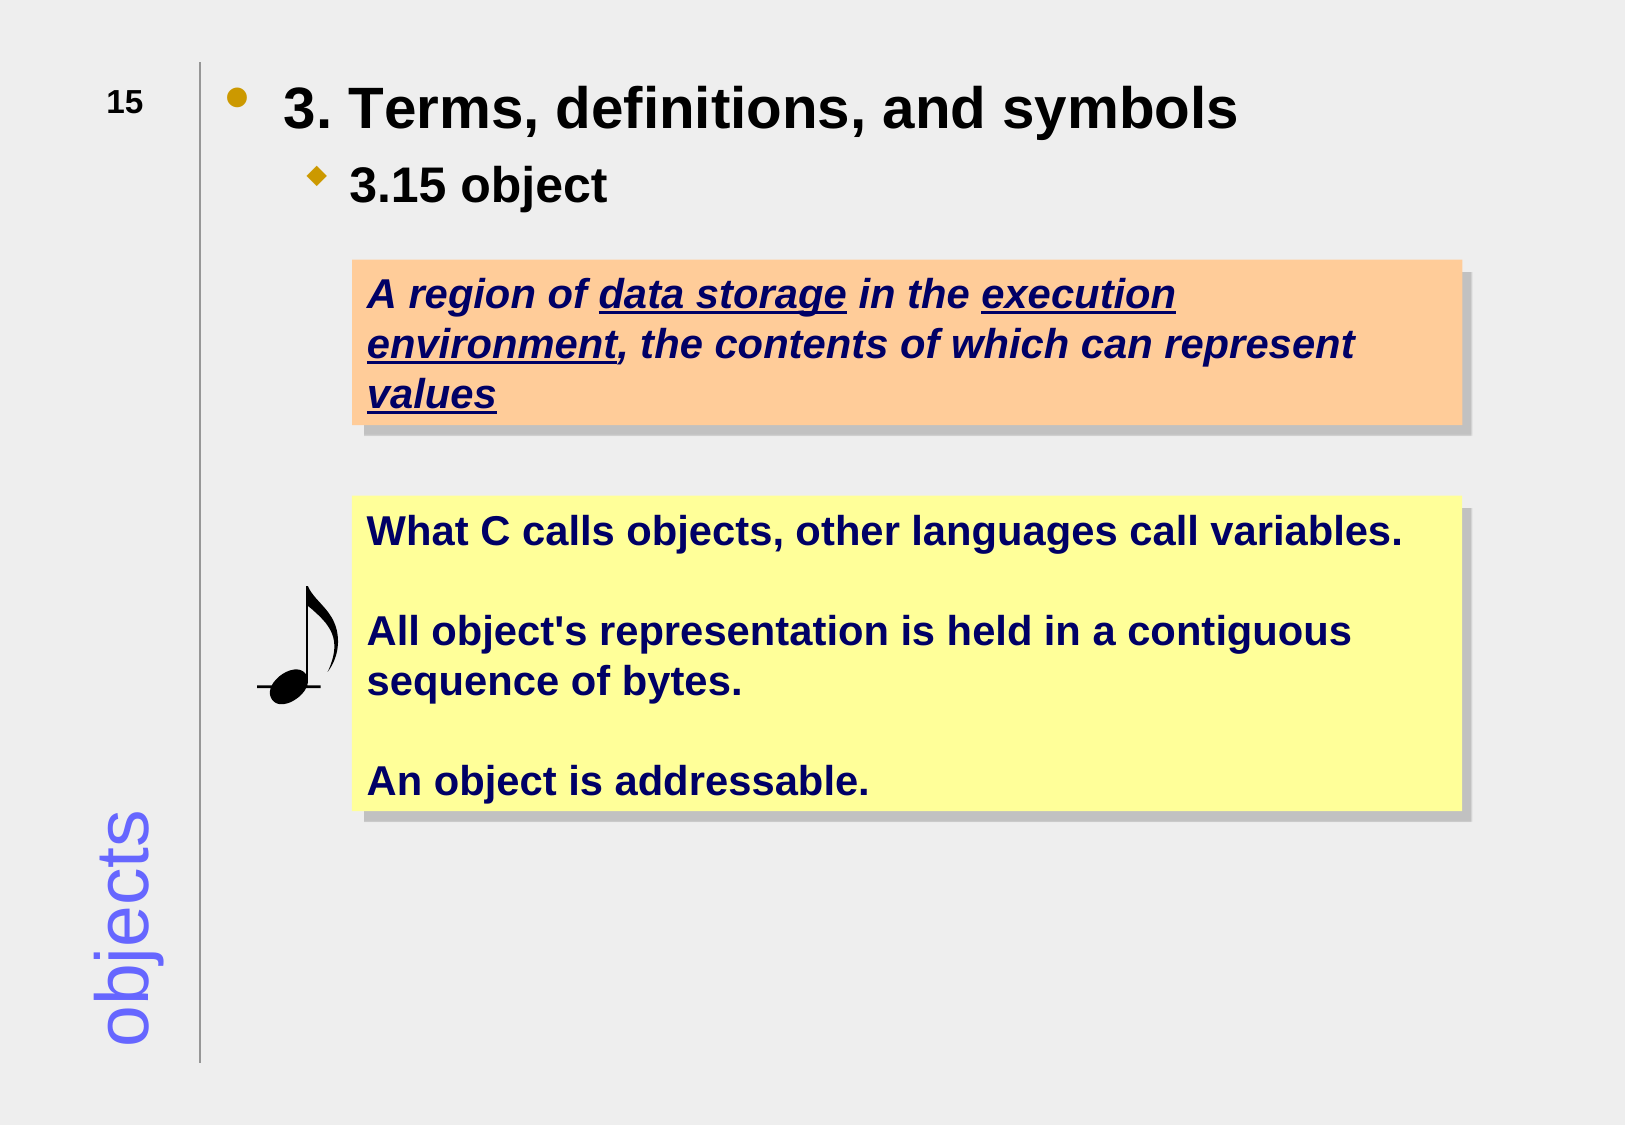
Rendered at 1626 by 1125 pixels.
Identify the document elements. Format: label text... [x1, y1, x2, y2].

title objects [50, 187, 188, 1063]
text_box [257, 586, 339, 705]
text_box A region of data storage in the execution environment, the contents of which can represent values [352, 259, 1463, 426]
text_box What C calls objects, other languages call variables. All object's representation is held in a contiguous sequence of bytes. An object is addressable. [351, 495, 1463, 812]
list 3. Terms, definitions, and symbols 3.15 object [212, 62, 1550, 1063]
